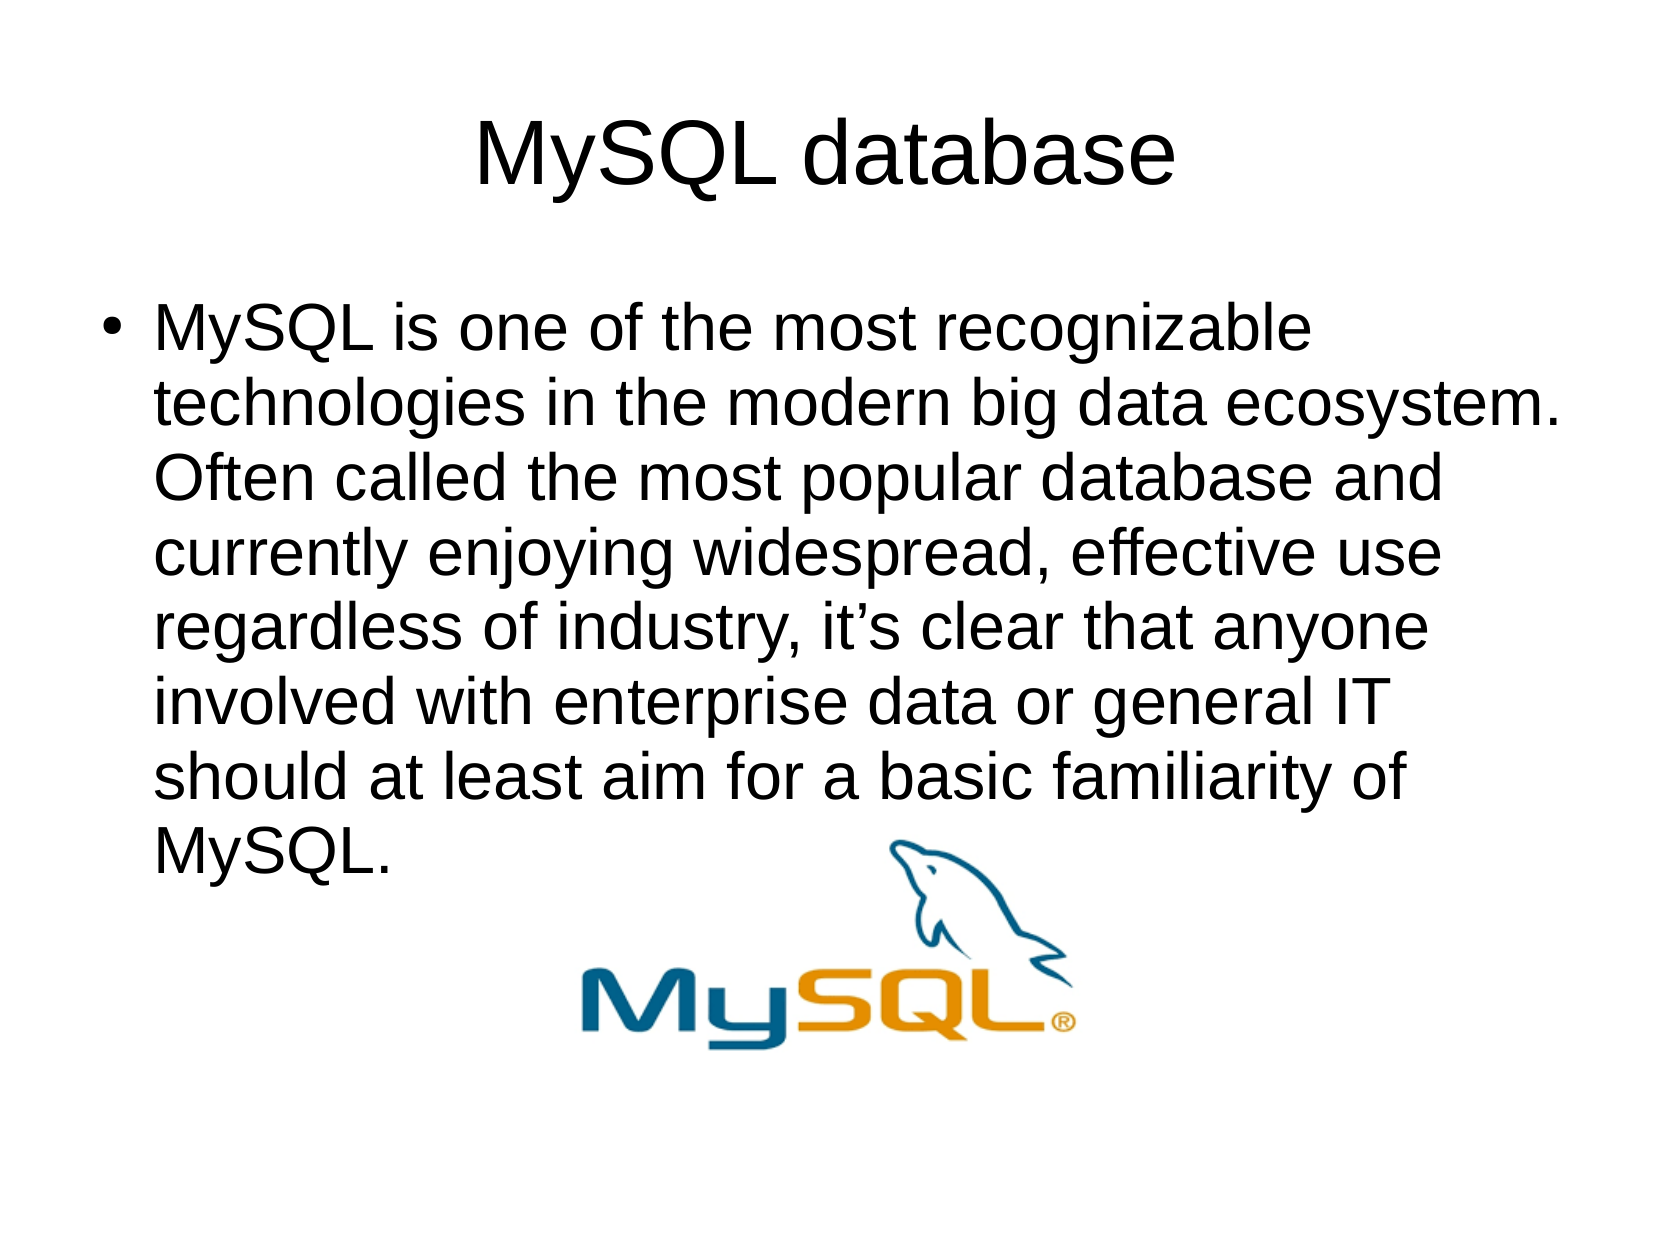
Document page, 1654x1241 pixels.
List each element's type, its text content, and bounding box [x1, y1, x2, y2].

picture [566, 826, 1093, 1062]
list MySQL is one of the most recognizable technologies in the modern big data ecosystem. Often called the most popular database and currently enjoying widespread, effective use regardless of industry, it’s clear that anyone involved with enterprise data or general IT should at least aim for a basic familiarity of MySQL. [82, 290, 1571, 1109]
title MySQL database [82, 49, 1571, 257]
